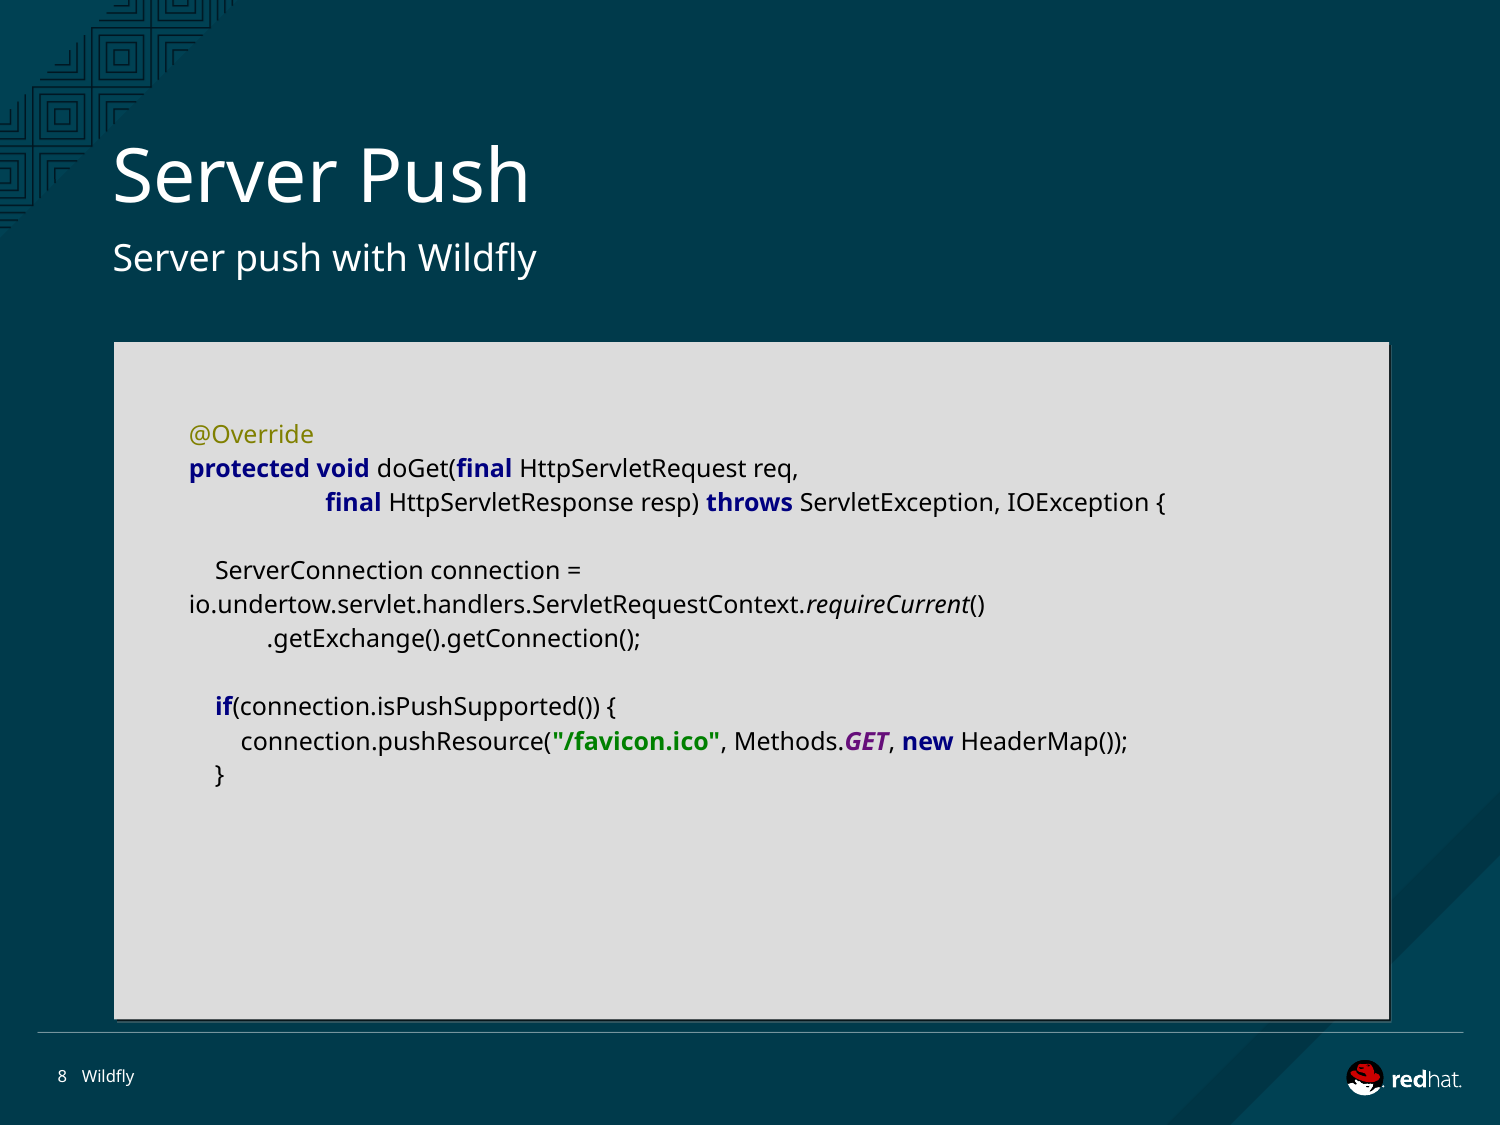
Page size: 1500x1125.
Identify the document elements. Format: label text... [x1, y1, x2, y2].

text_box Server push with Wildfly [112, 231, 1388, 332]
text_box @Override protected void doGet(final HttpServletRequest req, final HttpServletResponse resp) throws ServletException, IOException { ServerConnection connection = io.undertow.servlet.handlers.ServletRequestContext.requireCurrent() .getExchange().getConnection(); if(connection.isPushSupported()) { connection.pushResource("/favicon.ico", Methods.GET, new HeaderMap()); } [114, 342, 1390, 1020]
title Server Push [112, 0, 1388, 225]
